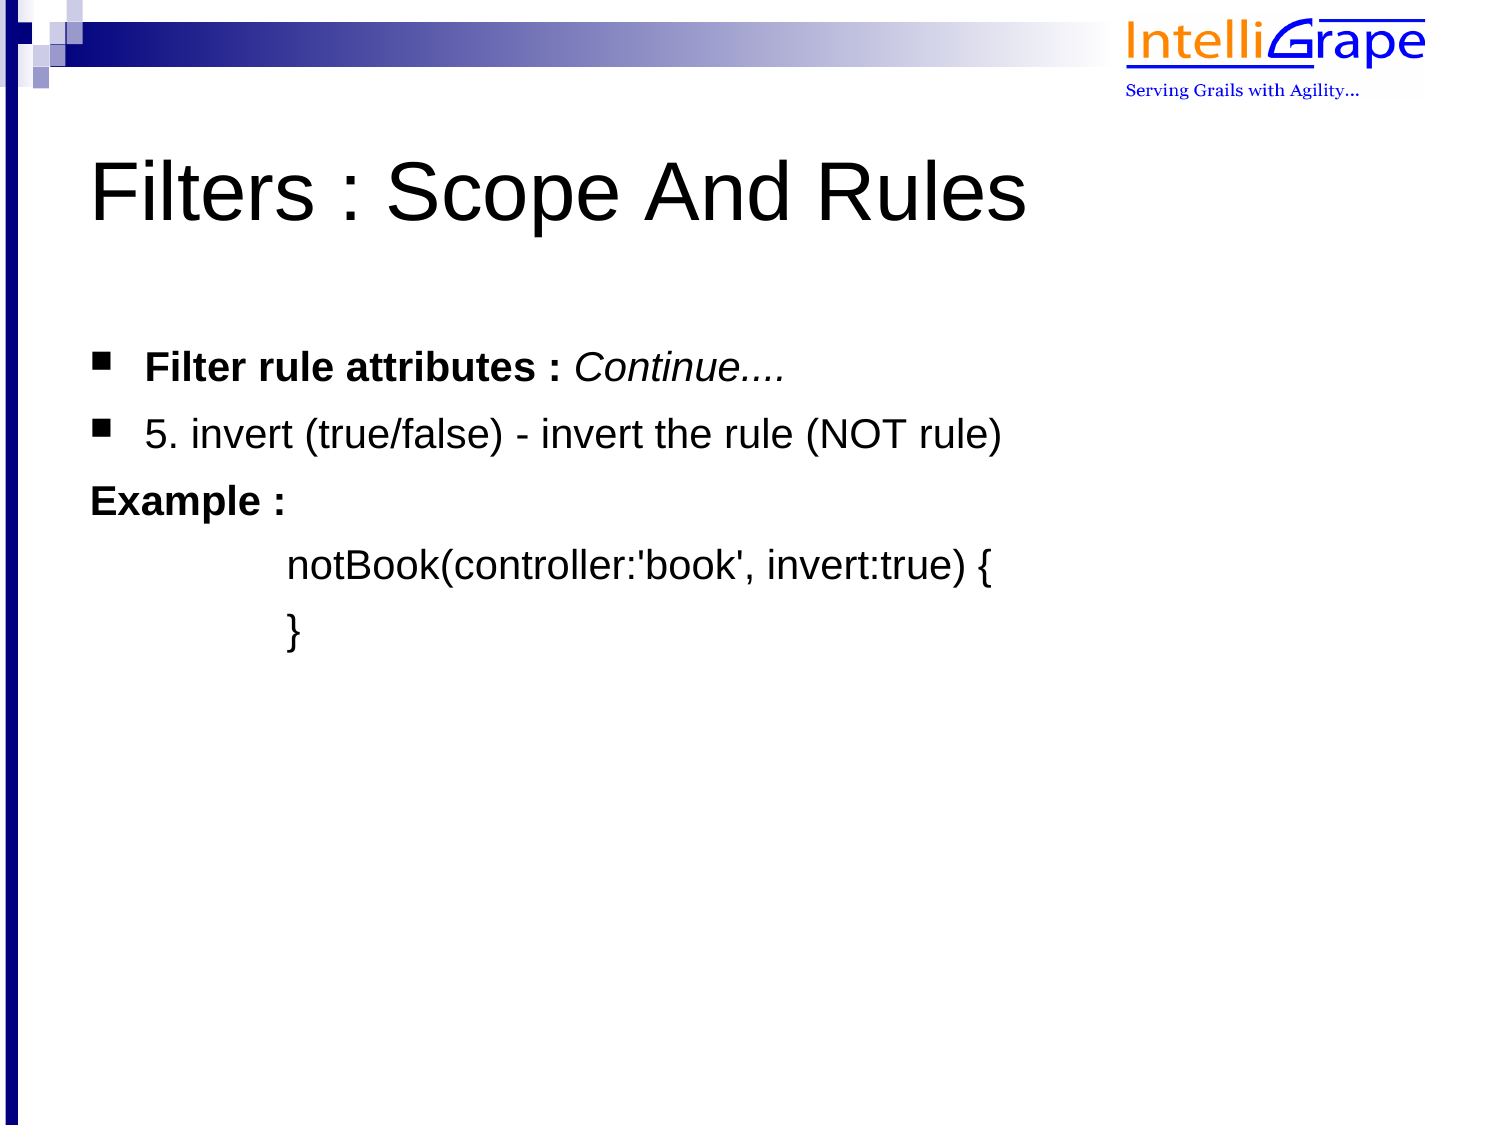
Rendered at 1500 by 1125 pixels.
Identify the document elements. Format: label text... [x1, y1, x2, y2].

picture [1125, 12, 1425, 75]
title Filters : Scope And Rules [75, 75, 1426, 265]
list Filter rule attributes : Continue.... 5. invert (true/false) - invert the rule (NOT rule) Example : notBook(controller:'book', invert:true) { } [75, 265, 1426, 1122]
